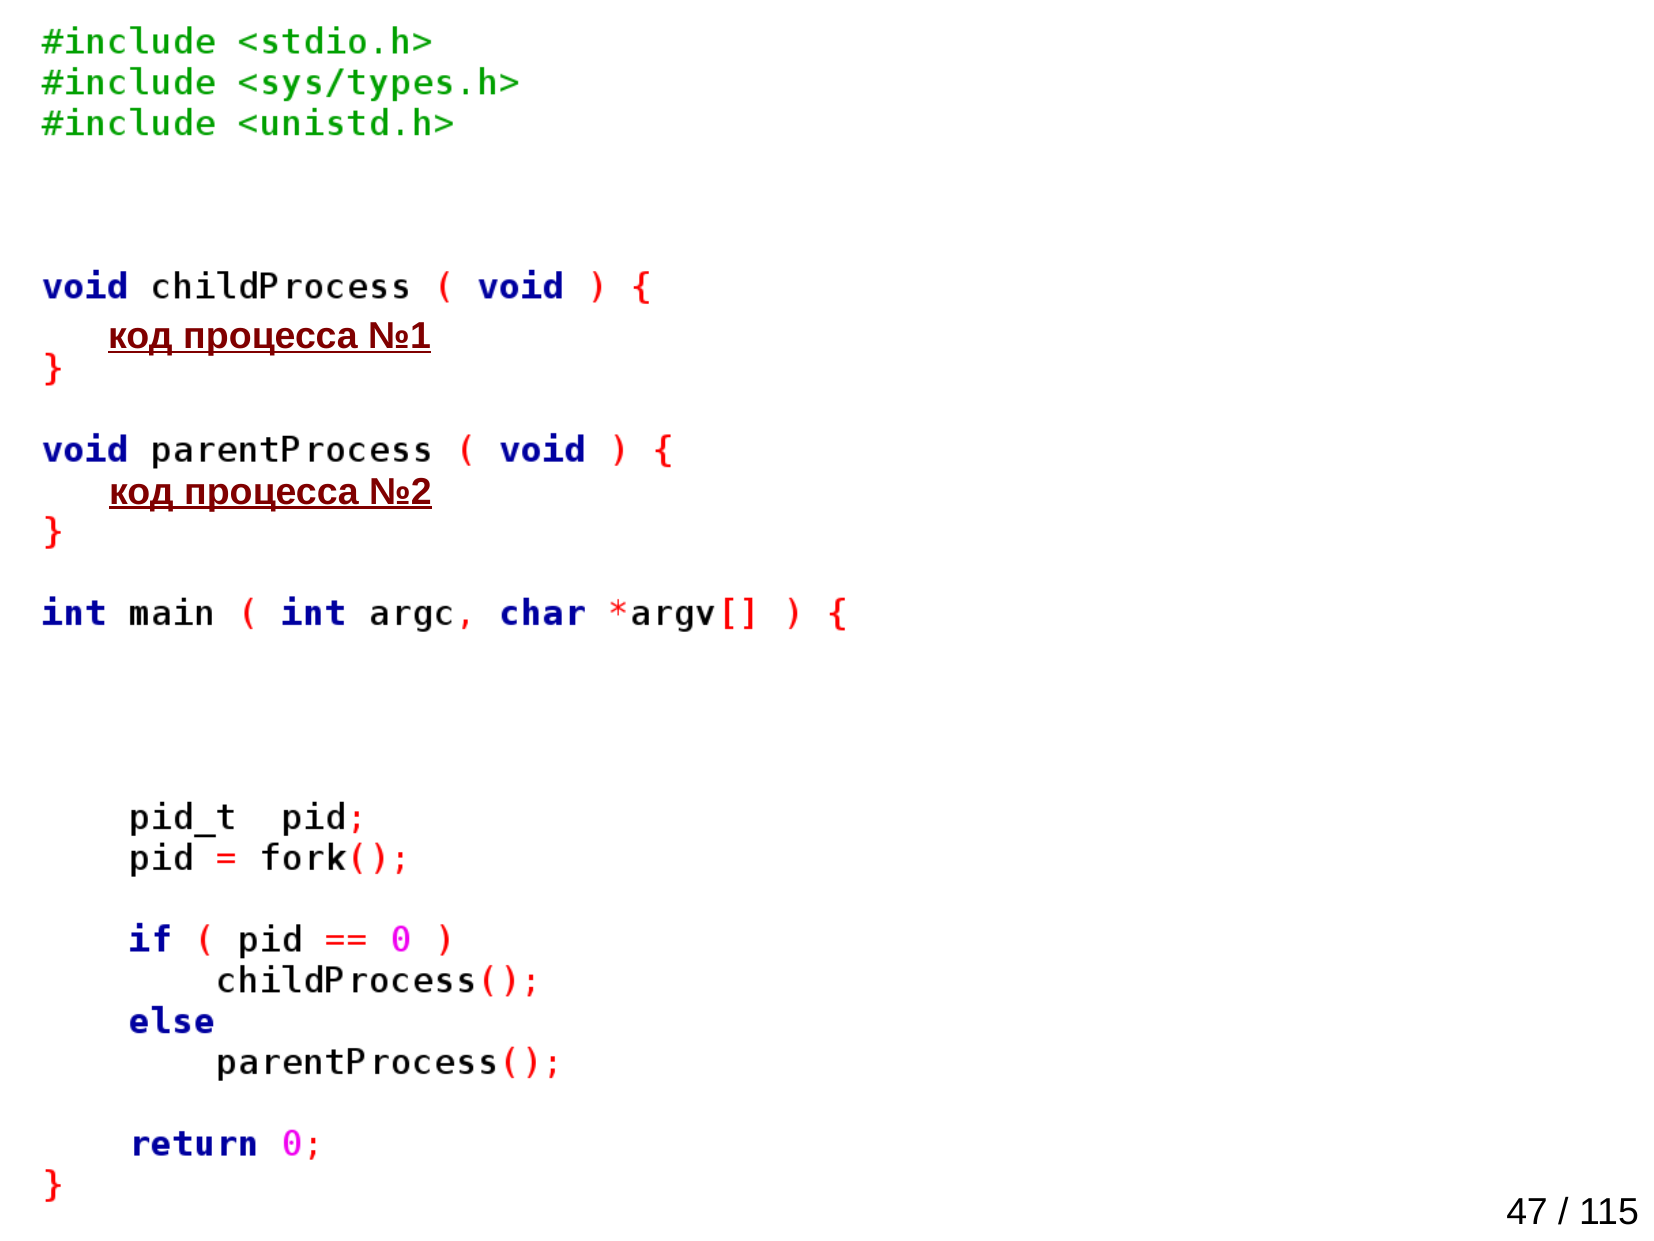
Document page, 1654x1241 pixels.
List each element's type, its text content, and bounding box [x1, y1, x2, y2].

text_box код процесса №1 [93, 307, 446, 364]
picture [35, 21, 860, 1217]
text_box <number> / 115 [1380, 1183, 1654, 1241]
text_box код процесса №2 [94, 462, 447, 520]
